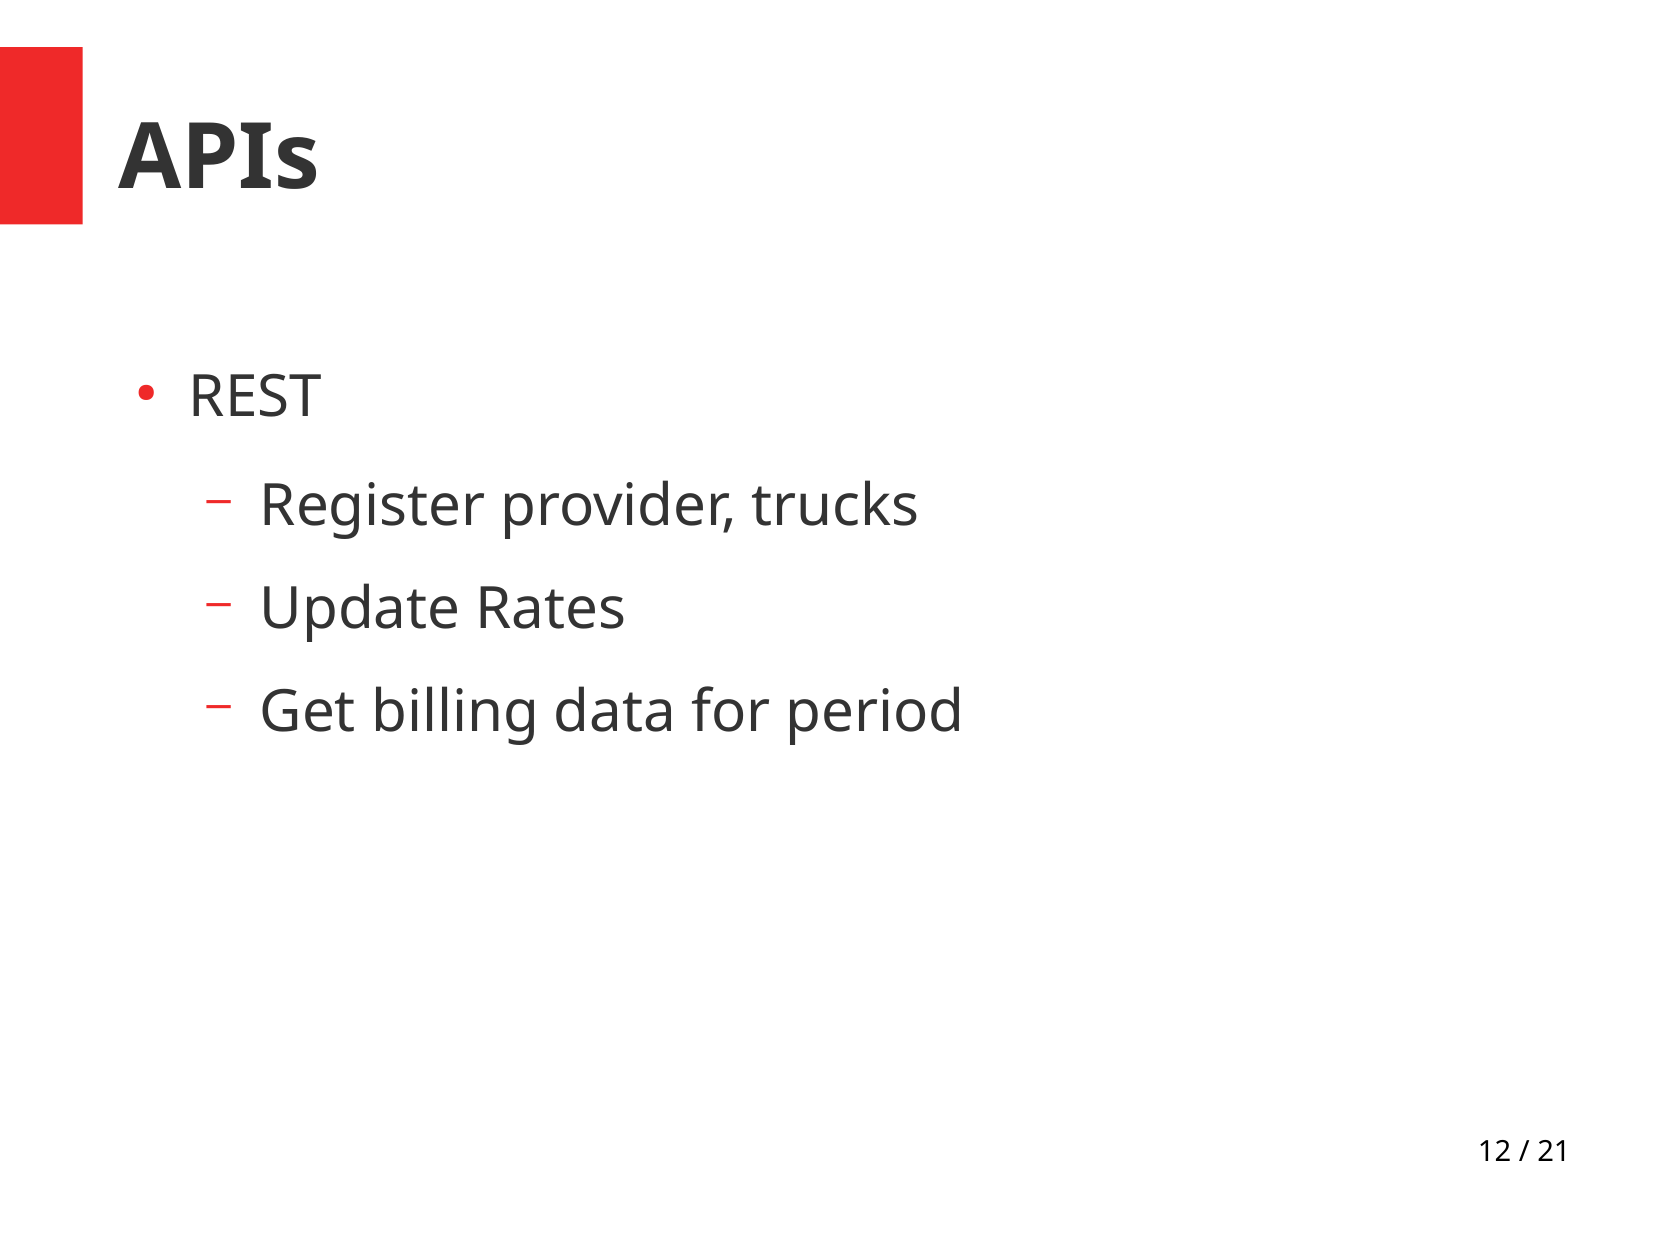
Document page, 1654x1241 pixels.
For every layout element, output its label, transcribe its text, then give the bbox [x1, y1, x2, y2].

title APIs [118, 49, 1571, 257]
list REST Register provider, trucks Update Rates Get billing data for period [118, 354, 1536, 1074]
